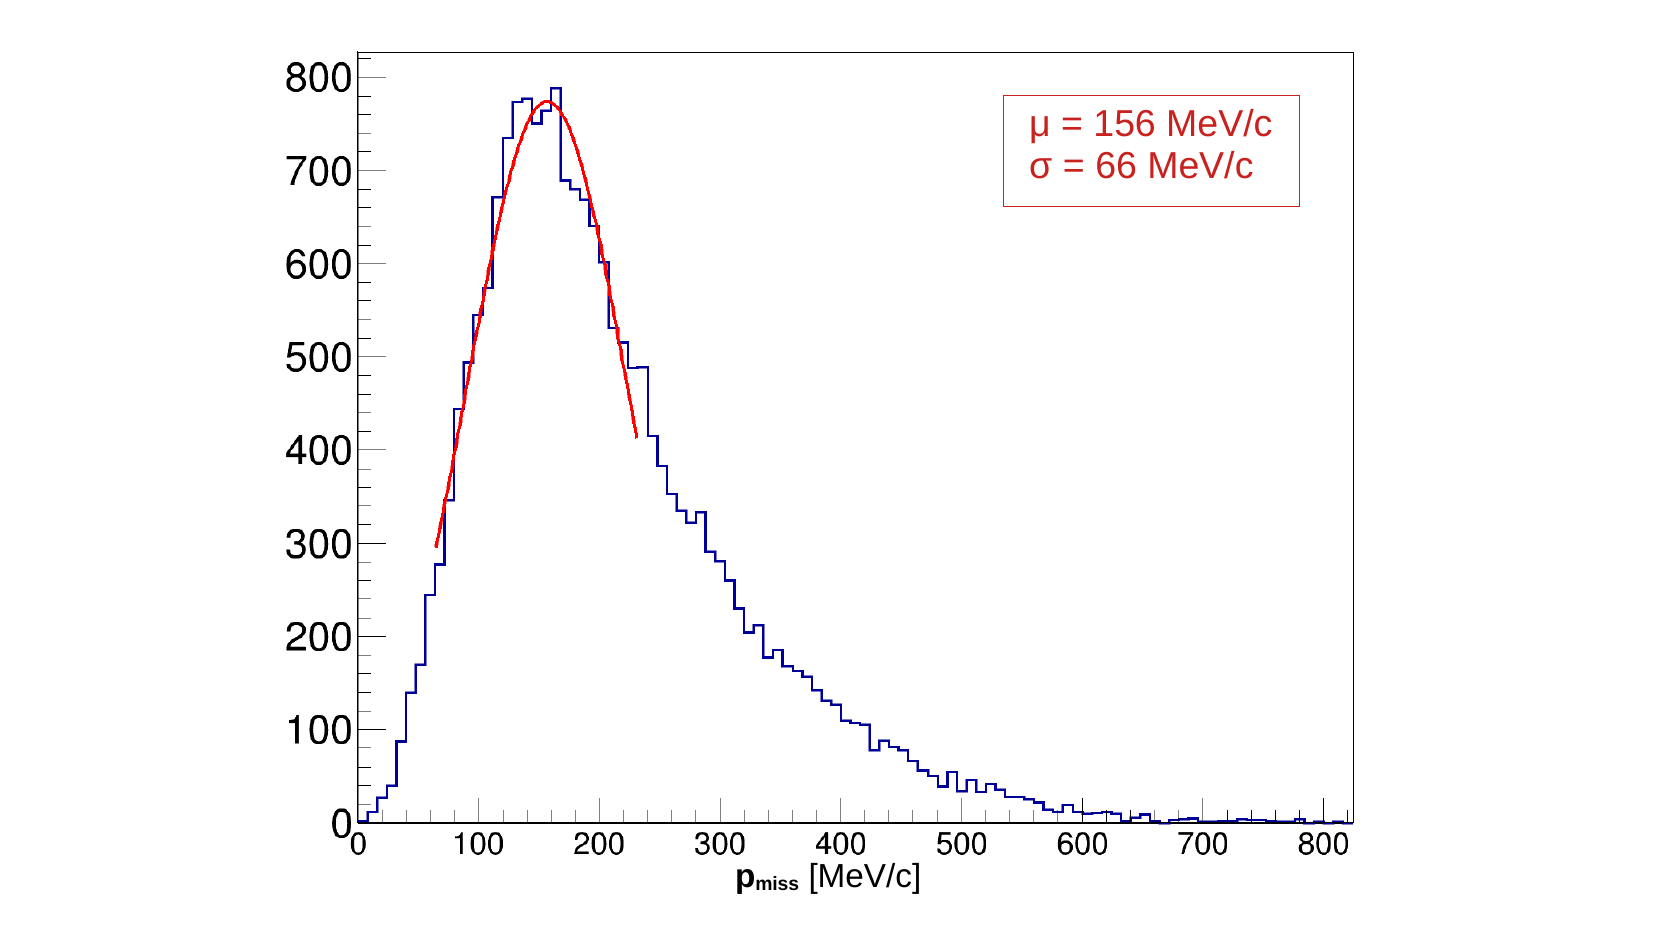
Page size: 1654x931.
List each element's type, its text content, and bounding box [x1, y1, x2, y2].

text_box pmiss [MeV/c] [720, 850, 945, 910]
picture [278, 33, 1359, 857]
text_box μ = 156 MeV/c σ = 66 MeV/c [1003, 95, 1300, 207]
